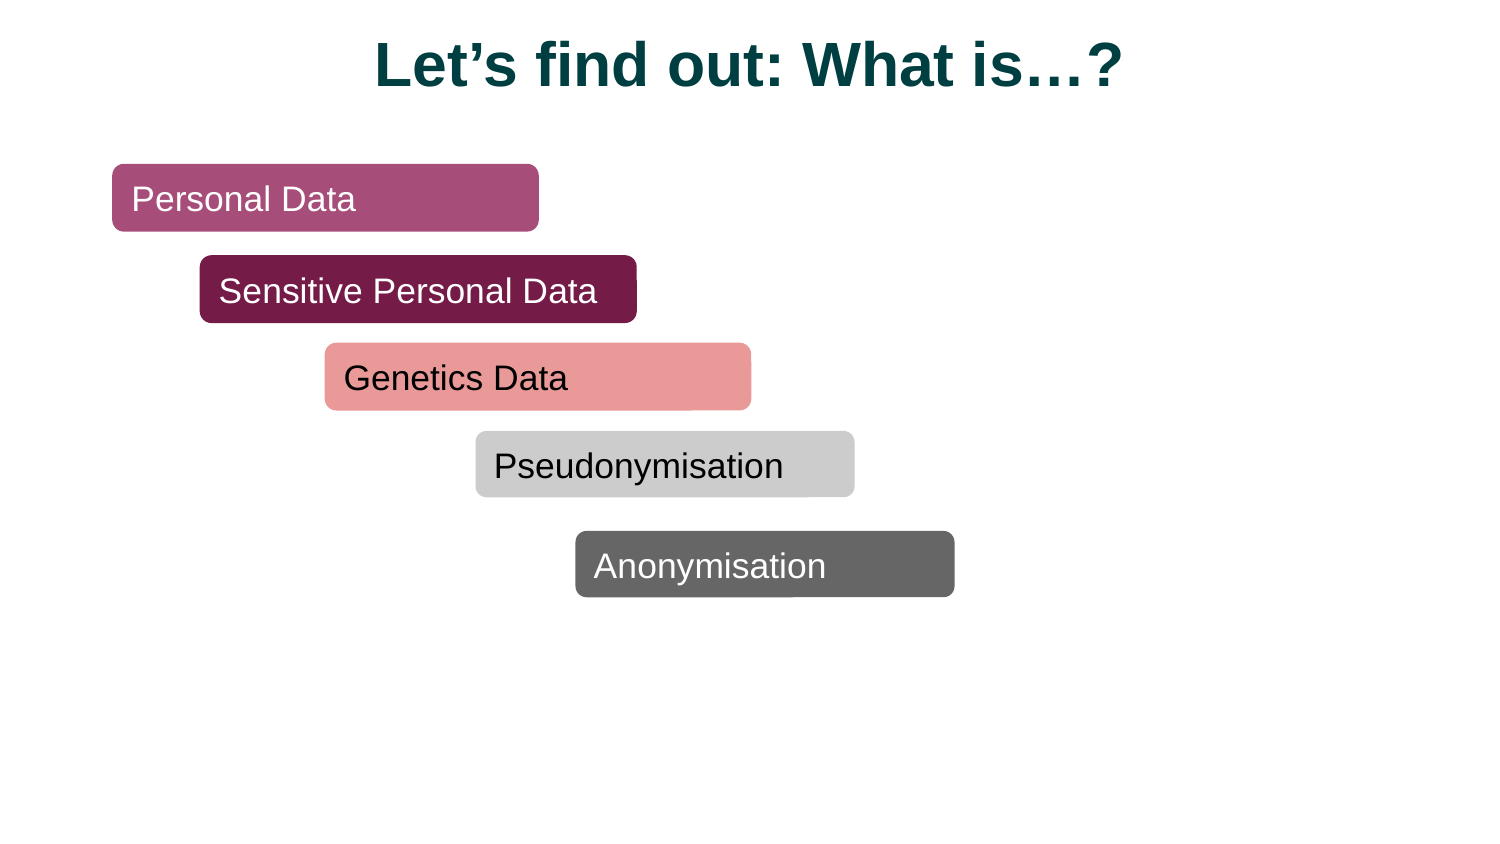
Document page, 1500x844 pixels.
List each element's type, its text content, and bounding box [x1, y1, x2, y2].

text_box Sensitive Personal Data [200, 255, 637, 323]
text_box Genetics Data [325, 343, 751, 410]
title Let’s find out: What is…? [75, 0, 1425, 134]
text_box Anonymisation [575, 530, 955, 598]
text_box Personal Data [112, 164, 539, 231]
text_box Pseudonymisation [475, 430, 855, 498]
